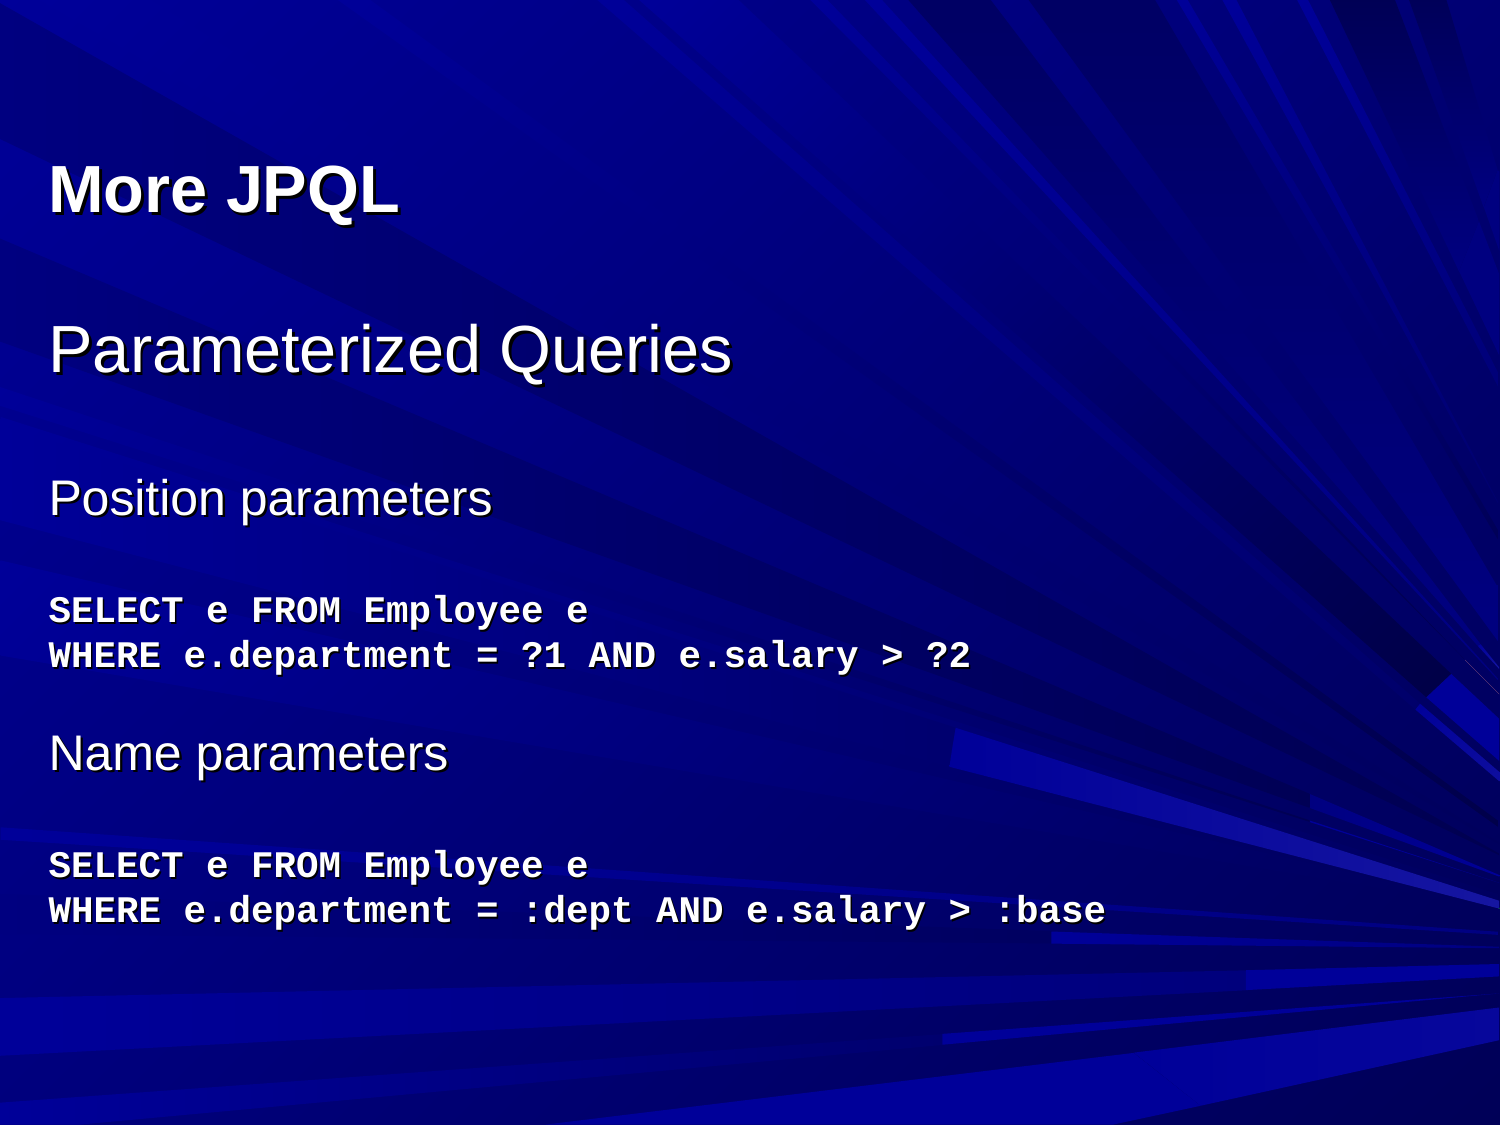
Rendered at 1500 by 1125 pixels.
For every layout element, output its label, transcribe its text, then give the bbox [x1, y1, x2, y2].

title More JPQL Parameterized Queries Position parameters SELECT e FROM Employee e WHERE e.department = ?1 AND e.salary > ?2 Name parameters SELECT e FROM Employee e WHERE e.department = :dept AND e.salary > :base [33, 73, 1468, 1003]
